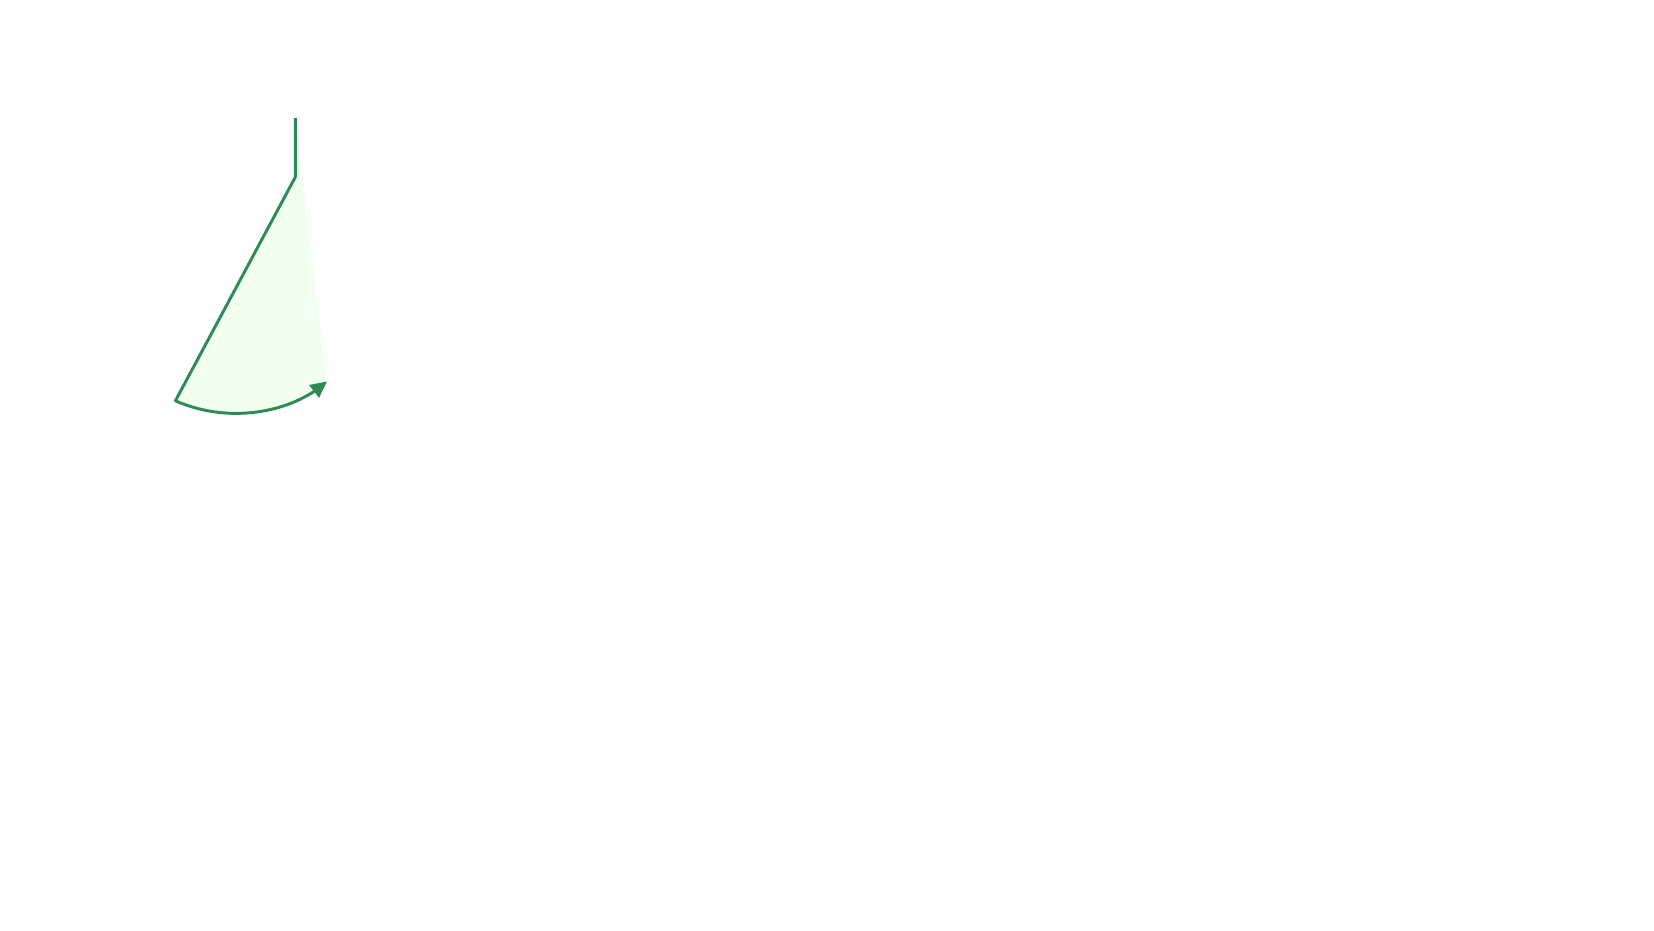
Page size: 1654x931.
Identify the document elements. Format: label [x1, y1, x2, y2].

text_box [175, 118, 327, 414]
